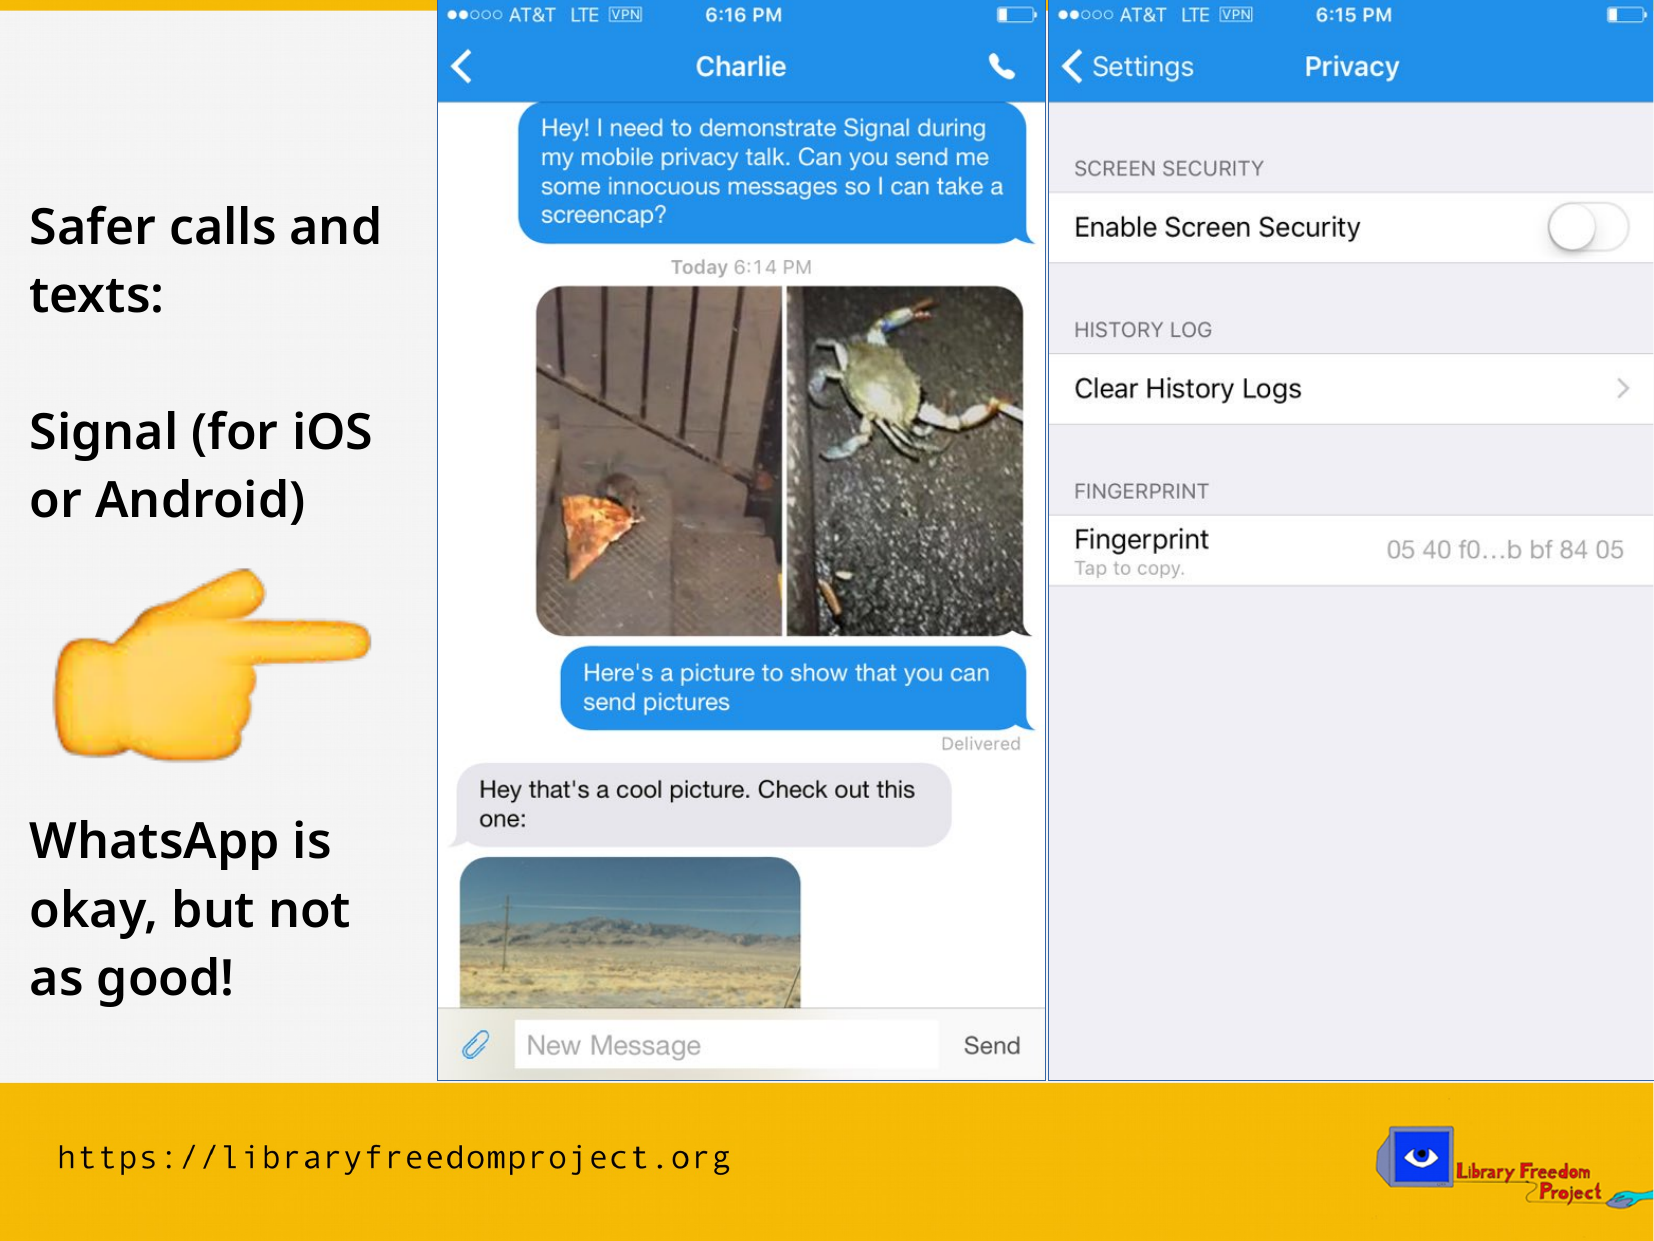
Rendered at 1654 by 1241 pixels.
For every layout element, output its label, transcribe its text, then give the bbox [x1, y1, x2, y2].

text_box Safer calls and texts: Signal (for iOS or Android) WhatsApp is okay, but not as good! [14, 115, 426, 1100]
picture [0, 0, 1654, 1241]
